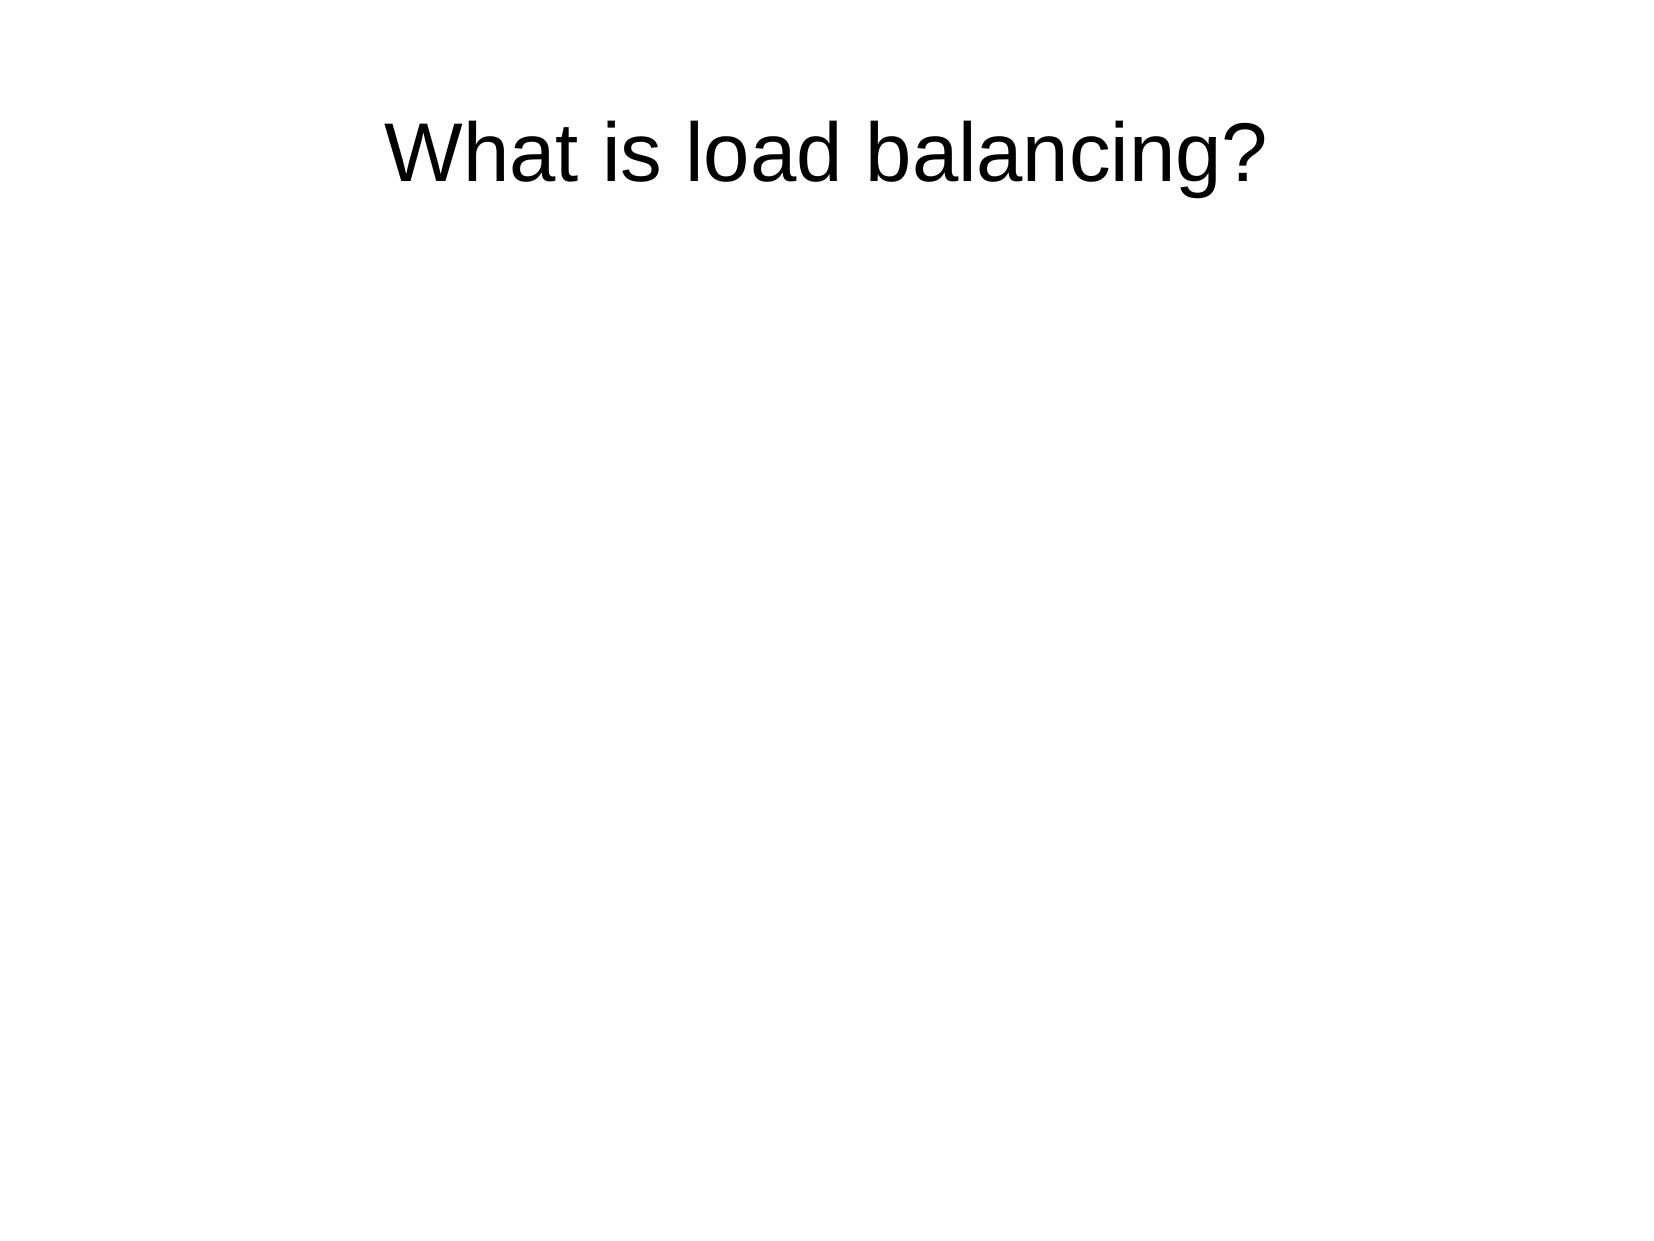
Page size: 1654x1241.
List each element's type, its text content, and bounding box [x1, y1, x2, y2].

title What is load balancing? [82, 49, 1571, 257]
